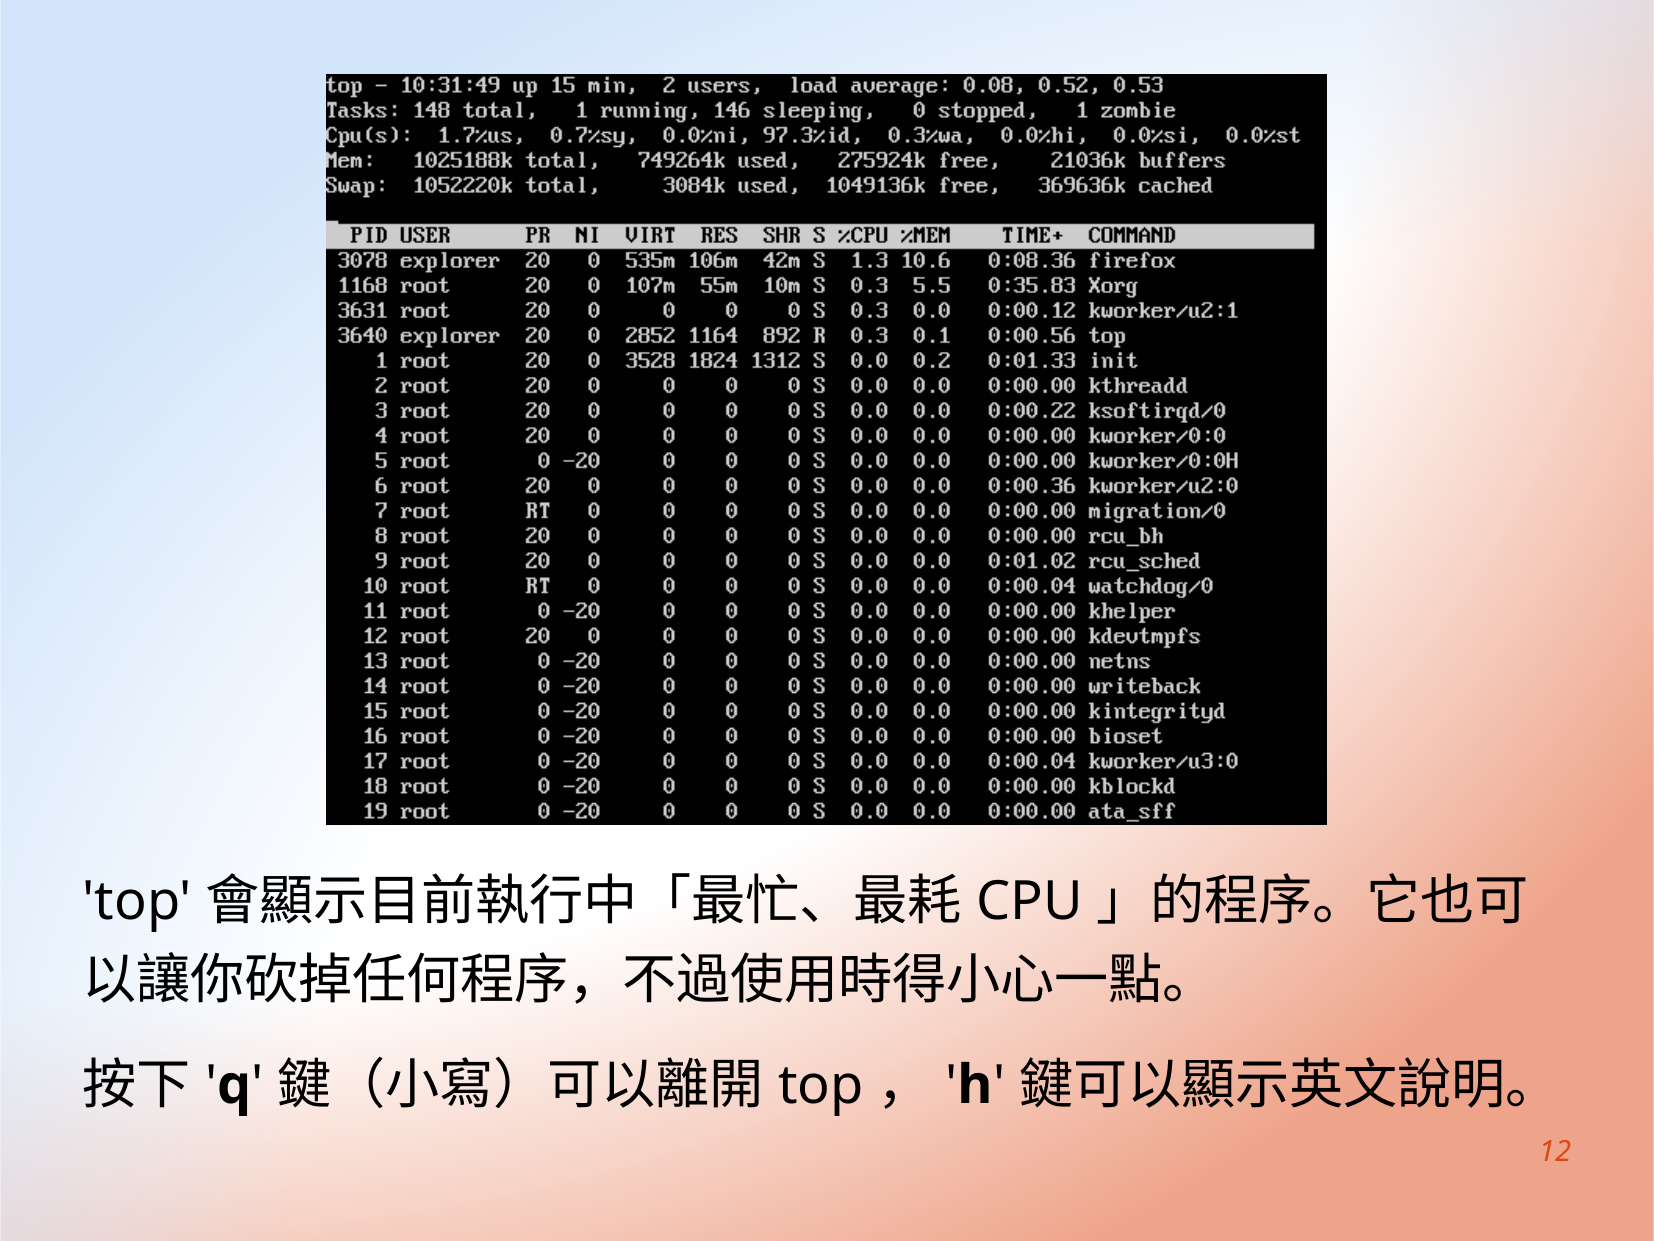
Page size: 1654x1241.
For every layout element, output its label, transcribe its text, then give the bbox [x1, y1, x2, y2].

list 'top'會顯示目前執行中「最忙、最耗CPU」的程序。它也可以讓你砍掉任何程序，不過使用時得小心一點。 按下'q'鍵（小寫）可以離開top，'h'鍵可以顯示英文說明。 [82, 857, 1571, 1201]
picture [0, 0, 1654, 1241]
